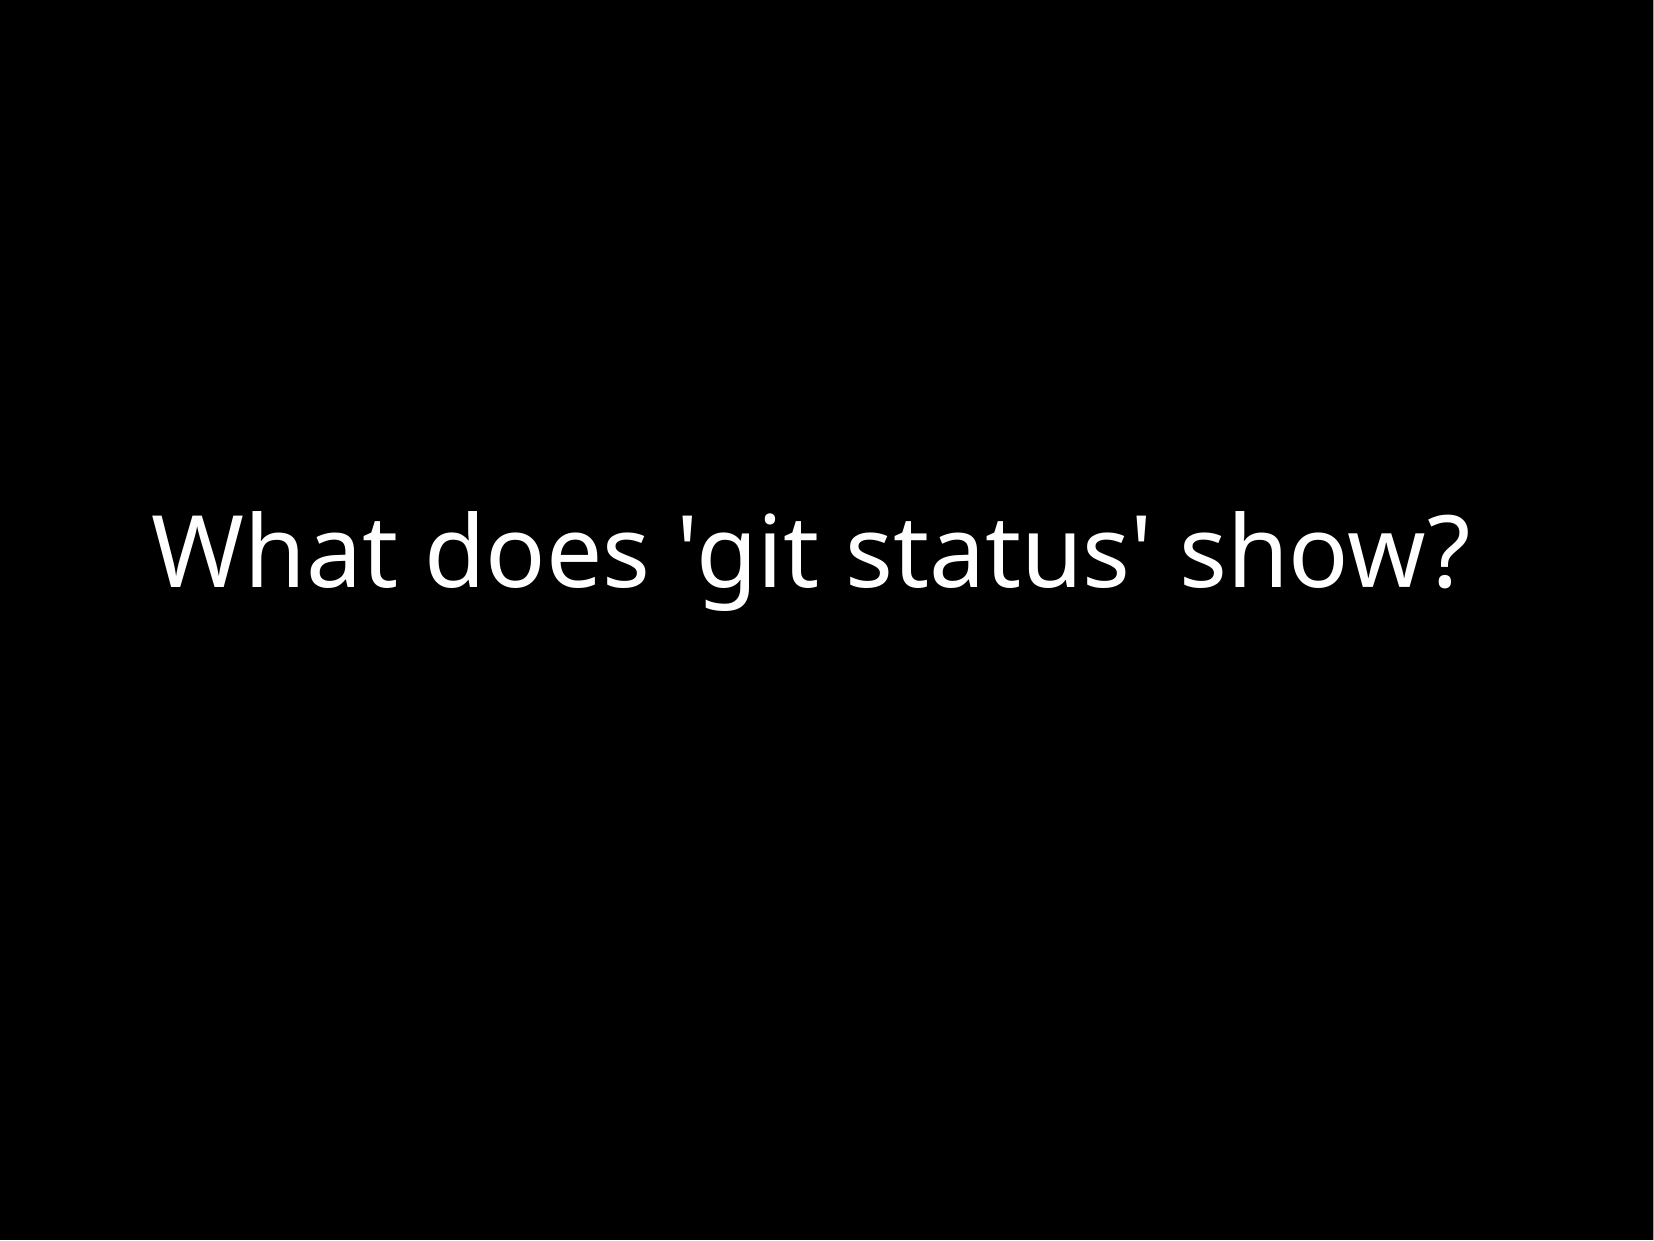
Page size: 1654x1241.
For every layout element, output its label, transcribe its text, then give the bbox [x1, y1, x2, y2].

subtitle What does 'git status' show? [88, 88, 1536, 1010]
